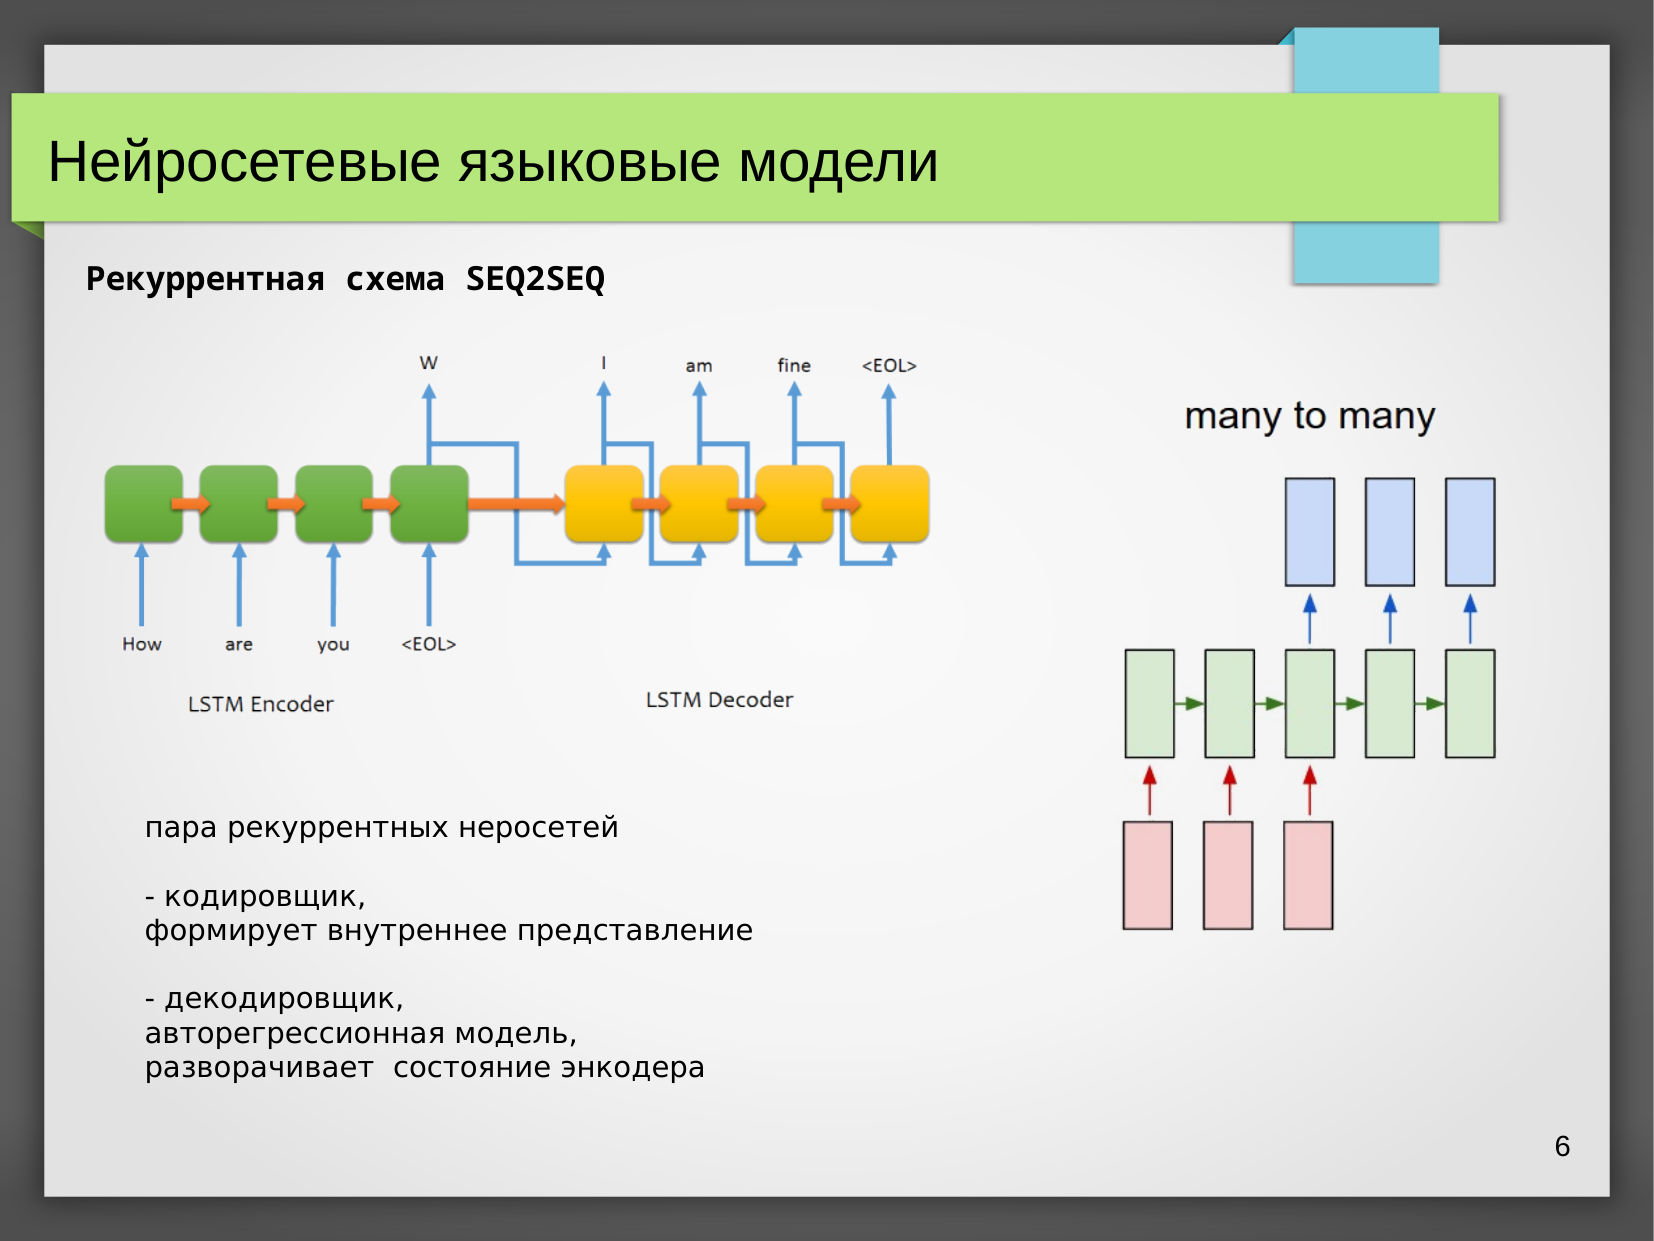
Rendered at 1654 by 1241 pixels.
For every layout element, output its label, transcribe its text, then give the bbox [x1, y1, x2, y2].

text_box пара рекуррентных неросетей - кодировщик, формирует внутреннее представление - декодировщик, авторегрессионная модель, разворачивает состояние энкодера [129, 803, 792, 1127]
text_box Рекуррентная схема SEQ2SEQ [70, 248, 780, 331]
title Нейросетевые языковые модели [47, 121, 1241, 201]
picture [0, 0, 1654, 1241]
